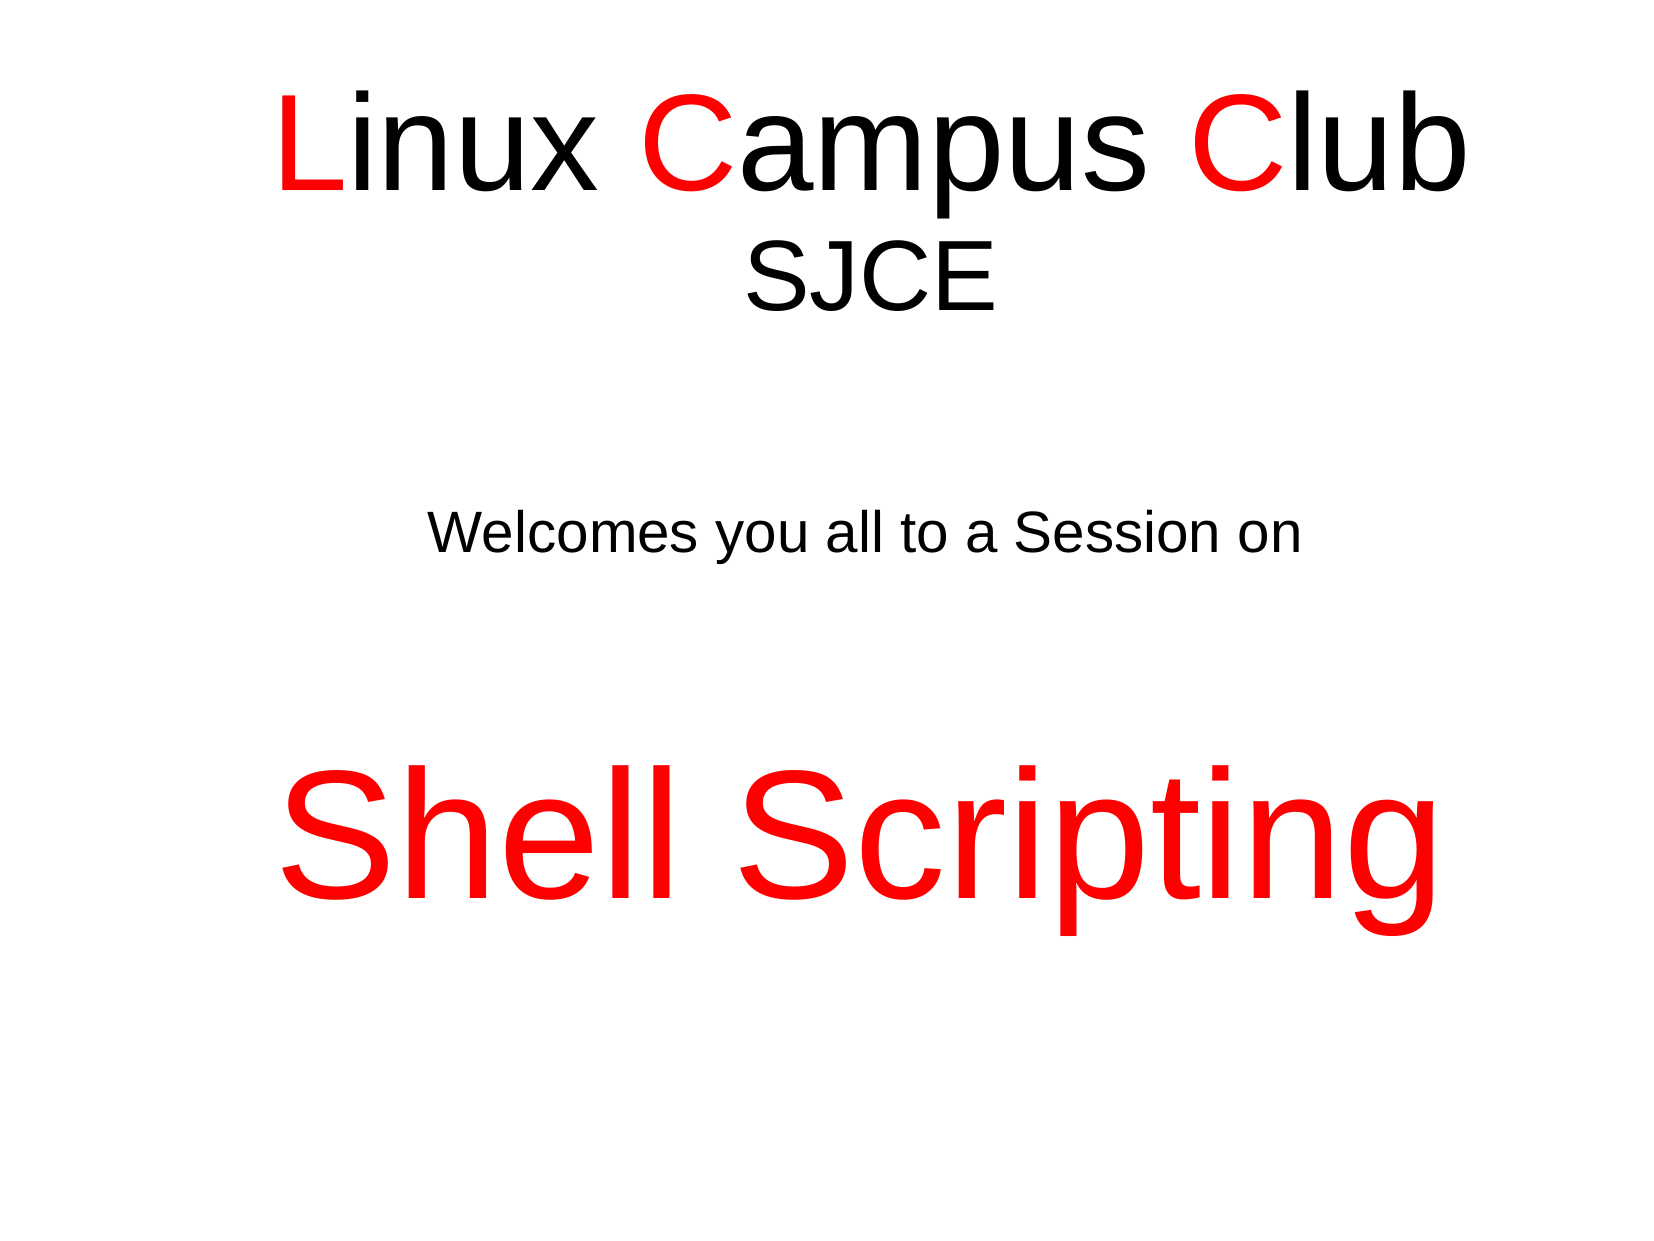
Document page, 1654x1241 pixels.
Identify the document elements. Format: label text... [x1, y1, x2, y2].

text_box Linux Campus Club SJCE Welcomes you all to a Session on Shell Scripting [147, 59, 1595, 988]
